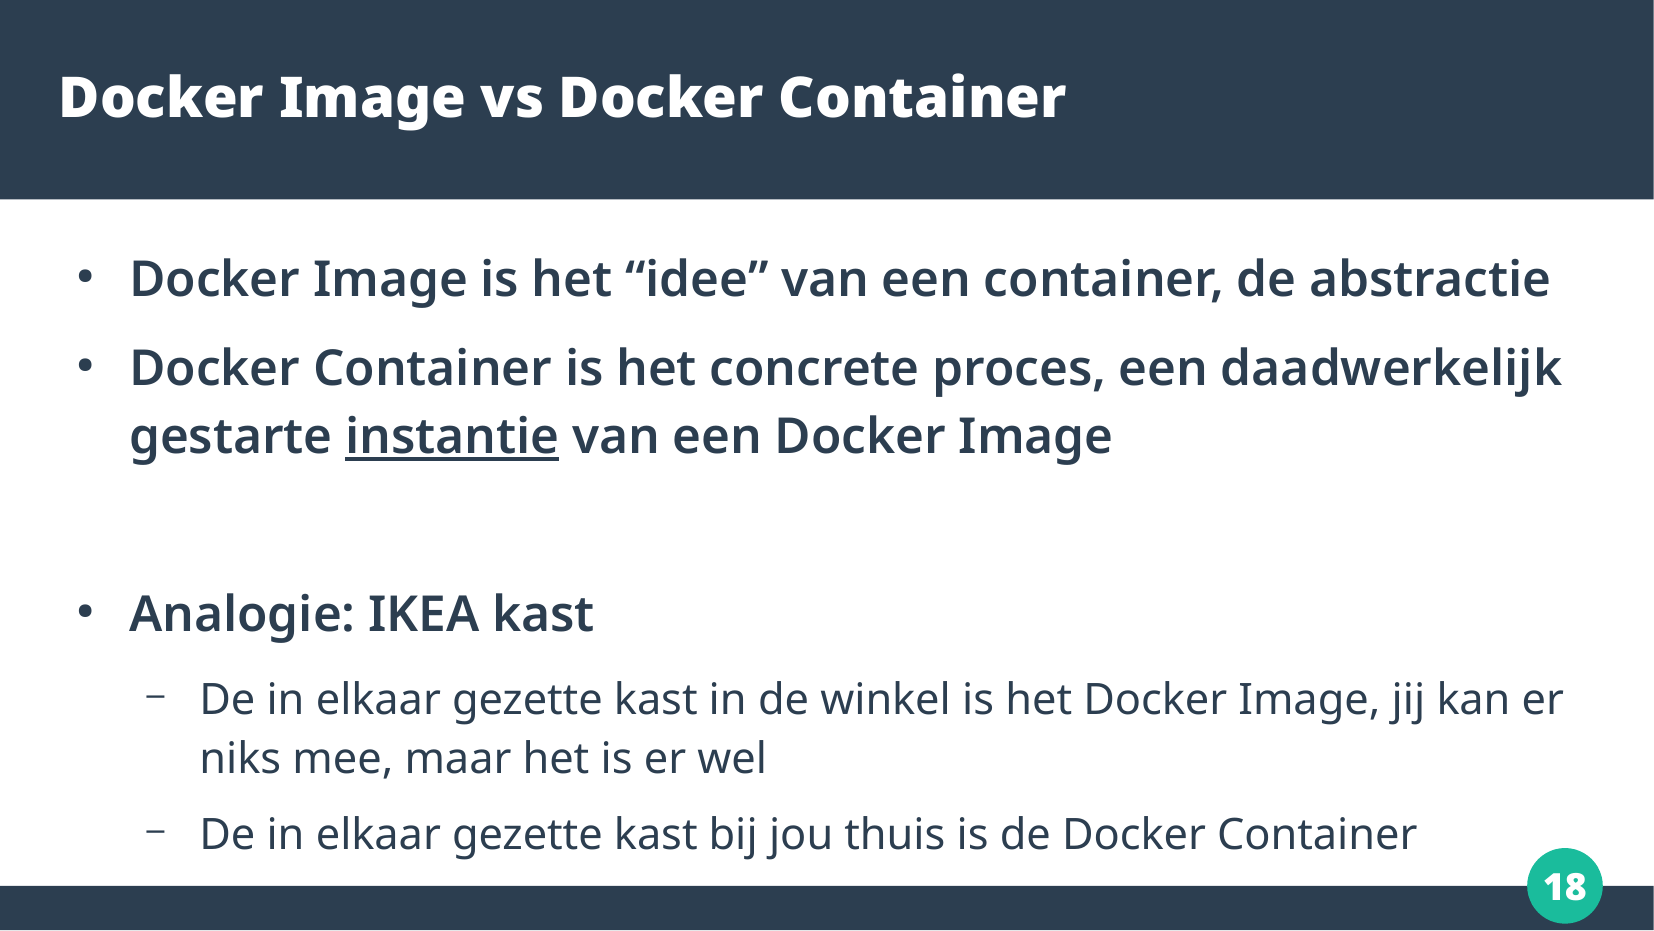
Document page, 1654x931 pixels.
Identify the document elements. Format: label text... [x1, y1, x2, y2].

title Docker Image vs Docker Container [59, 37, 1595, 156]
list Docker Image is het “idee” van een container, de abstractie Docker Container is het concrete proces, een daadwerkelijk gestarte instantie van een Docker Image Analogie: IKEA kast De in elkaar gezette kast in de winkel is het Docker Image, jij kan er niks mee, maar het is er wel De in elkaar gezette kast bij jou thuis is de Docker Container [59, 243, 1595, 864]
